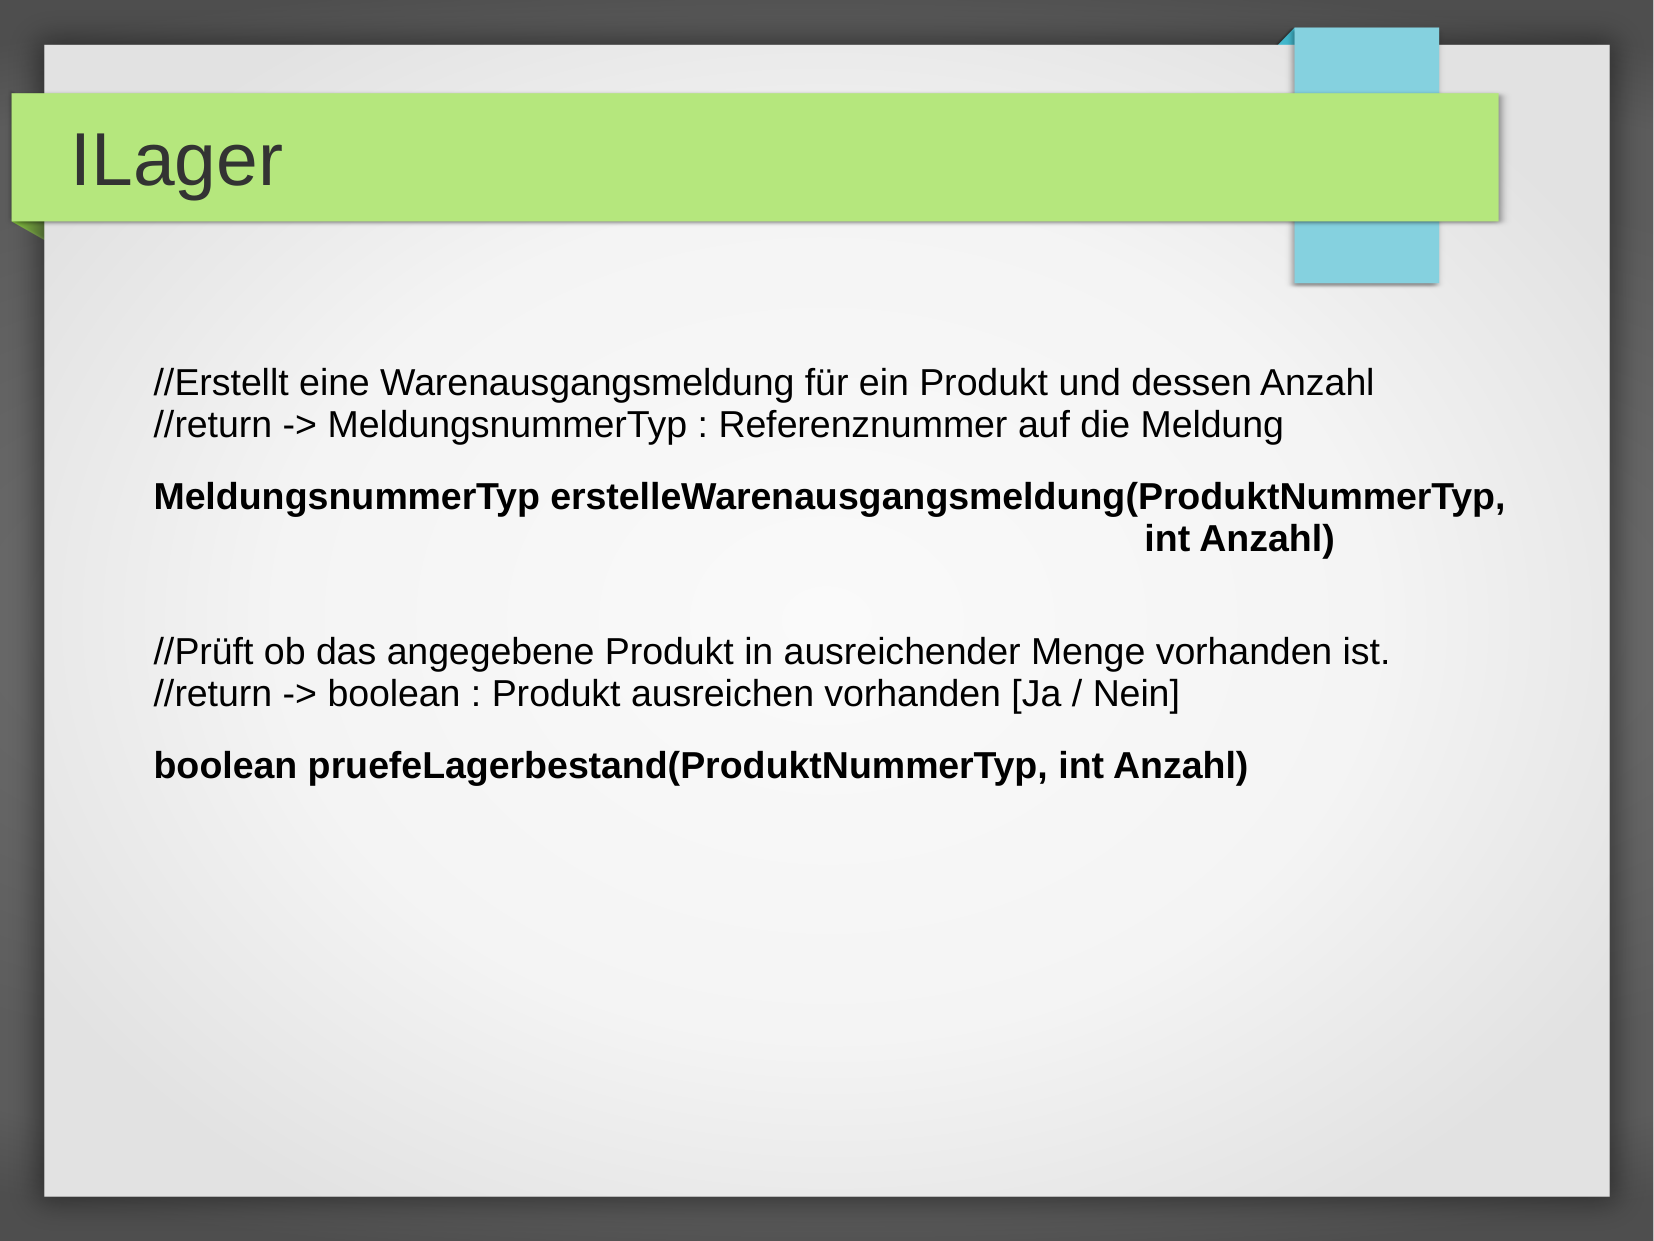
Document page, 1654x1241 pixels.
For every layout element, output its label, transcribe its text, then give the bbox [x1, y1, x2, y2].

list //Erstellt eine Warenausgangsmeldung für ein Produkt und dessen Anzahl //return -> MeldungsnummerTyp : Referenznummer auf die Meldung MeldungsnummerTyp erstelleWarenausgangsmeldung(ProduktNummerTyp, int Anzahl) //Prüft ob das angegebene Produkt in ausreichender Menge vorhanden ist. //return -> boolean : Produkt ausreichen vorhanden [Ja / Nein] boolean pruefeLagerbestand(ProduktNummerTyp, int Anzahl) [82, 290, 1571, 1010]
title ILager [70, 106, 1229, 213]
picture [0, 0, 1654, 1241]
